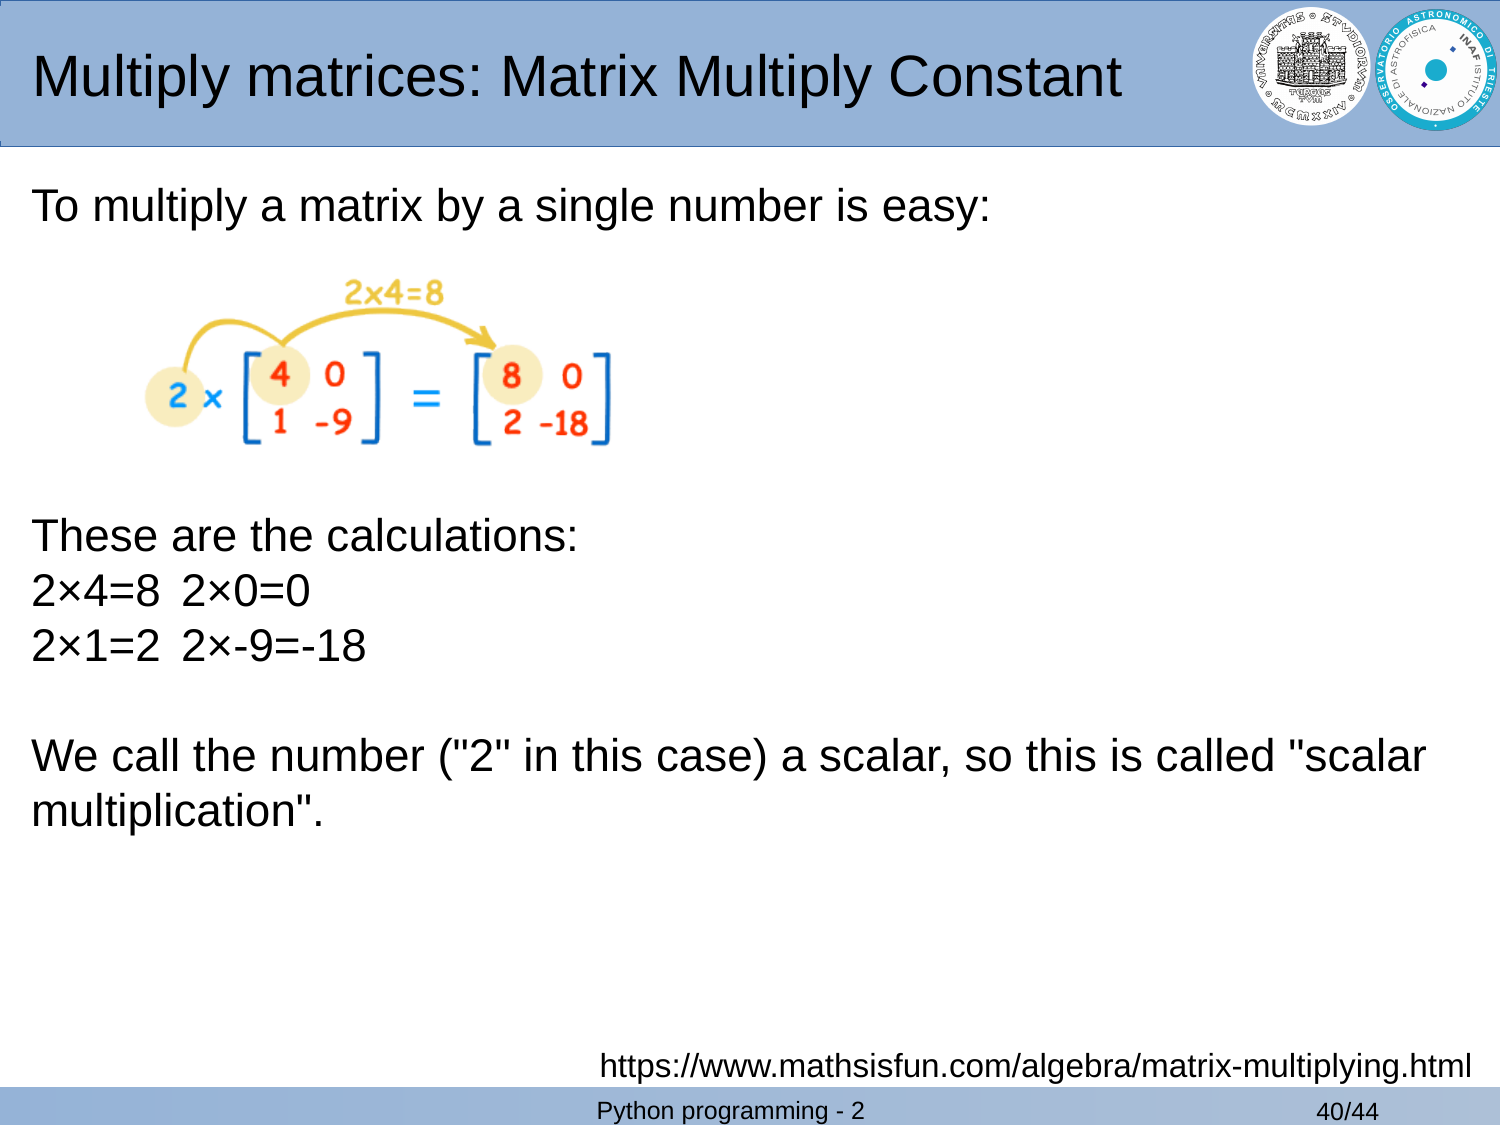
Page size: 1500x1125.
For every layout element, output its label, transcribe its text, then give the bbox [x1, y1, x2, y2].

list To multiply a matrix by a single number is easy: These are the calculations: 2×4=8 2×0=0 2×1=2 2×-9=-18 We call the number ("2" in this case) a scalar, so this is called "scalar multiplication". [16, 168, 1500, 1025]
picture [140, 271, 616, 453]
list https://www.mathsisfun.com/algebra/matrix-multiplying.html [584, 1036, 1500, 1105]
text_box Multiply matrices: Matrix Multiply Constant [0, 5, 1253, 141]
picture [1253, 0, 1500, 156]
